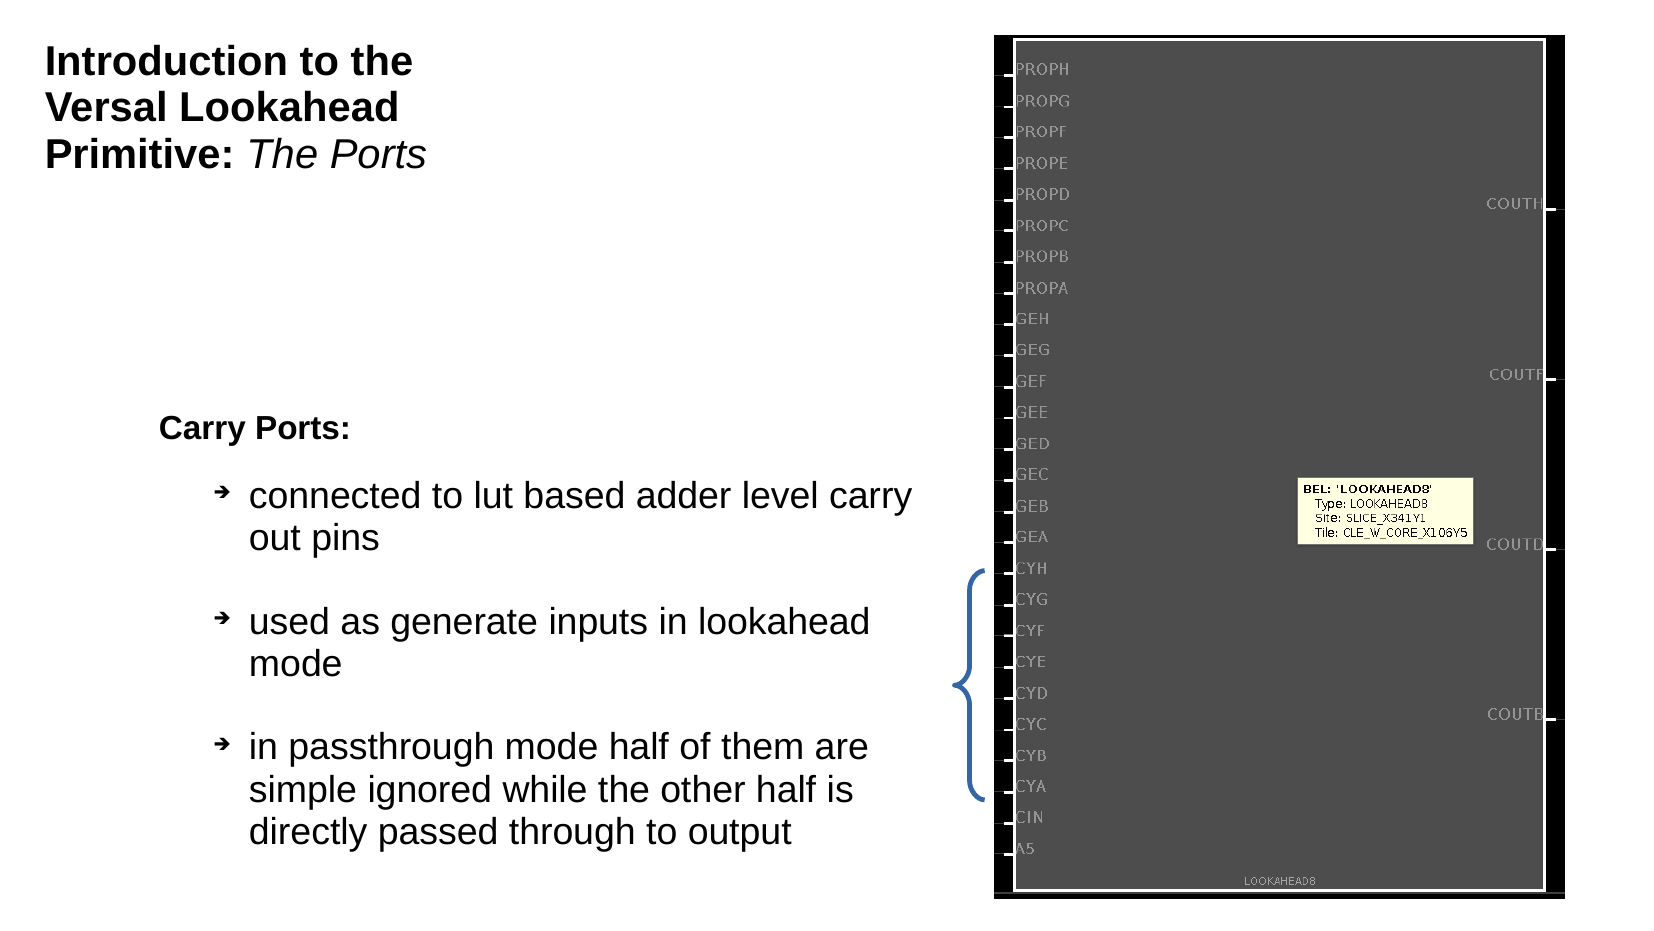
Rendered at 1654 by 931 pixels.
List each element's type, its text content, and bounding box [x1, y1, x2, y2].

text_box connected to lut based adder level carry out pins used as generate inputs in lookahead mode in passthrough mode half of them are simple ignored while the other half is directly passed through to output [198, 466, 976, 872]
text_box Introduction to the Versal Lookahead Primitive: The Ports [30, 30, 481, 185]
text_box Carry Ports: [144, 401, 490, 454]
picture [994, 35, 1565, 899]
